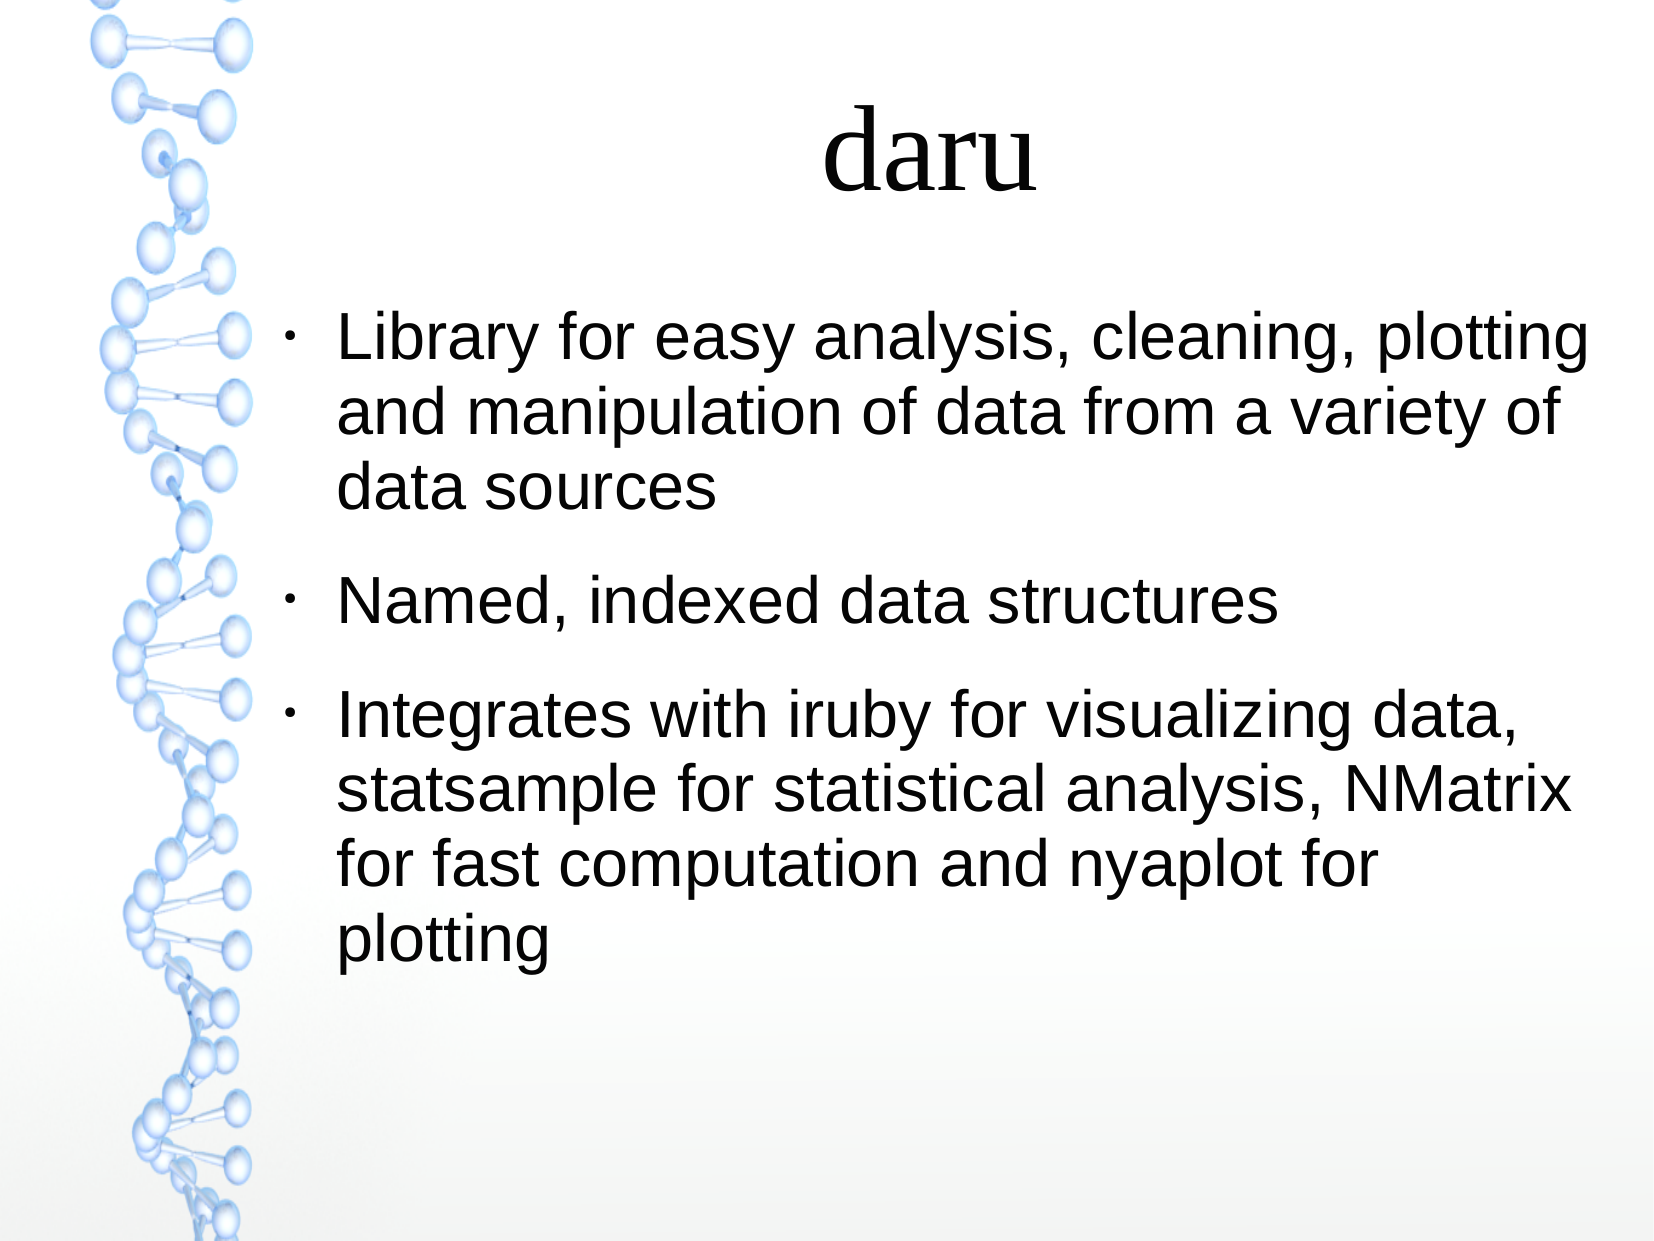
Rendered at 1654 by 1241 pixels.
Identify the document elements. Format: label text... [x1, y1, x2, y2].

title daru [265, 47, 1595, 252]
picture [0, 0, 1654, 1241]
list Library for easy analysis, cleaning, plotting and manipulation of data from a variety of data sources Named, indexed data structures Integrates with iruby for visualizing data, statsample for statistical analysis, NMatrix for fast computation and nyaplot for plotting [265, 299, 1595, 1019]
